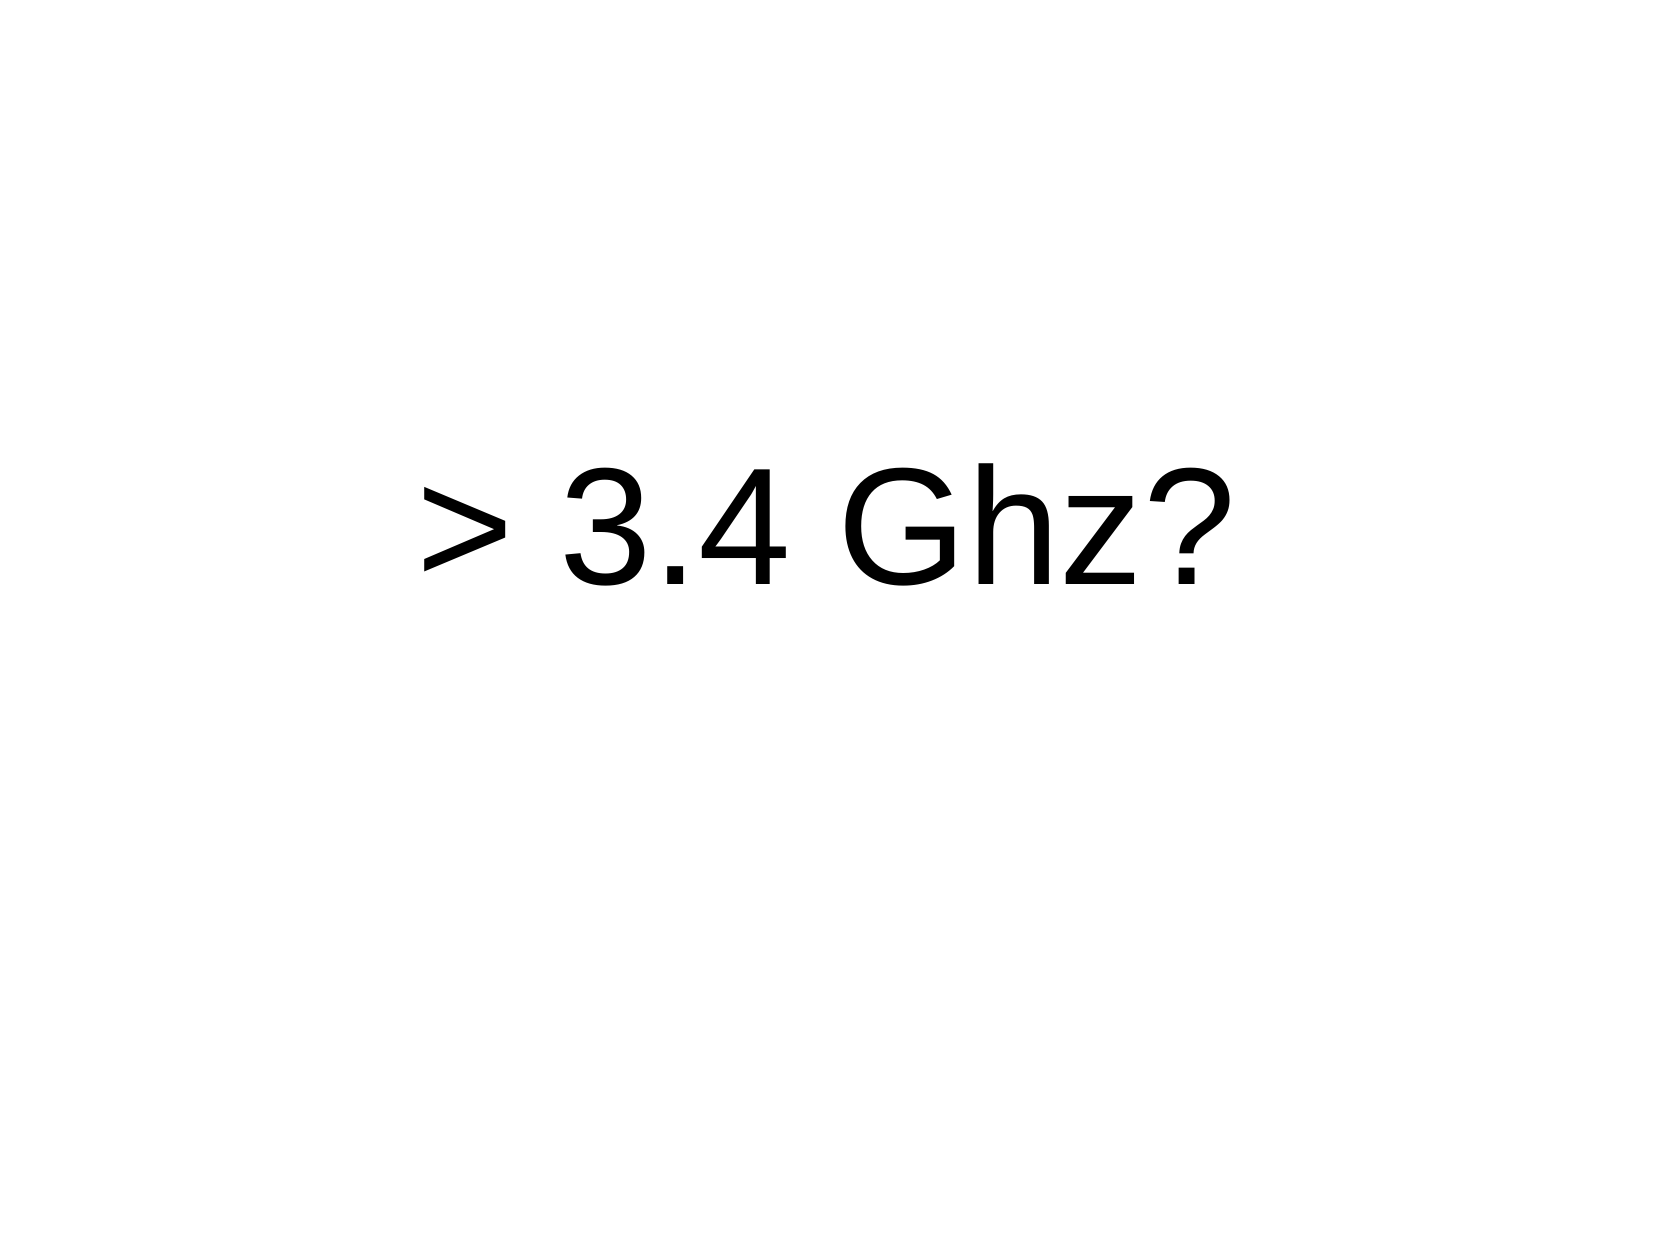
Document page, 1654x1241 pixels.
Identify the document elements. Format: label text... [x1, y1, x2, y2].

text_box > 3.4 Ghz? [144, 426, 1510, 628]
